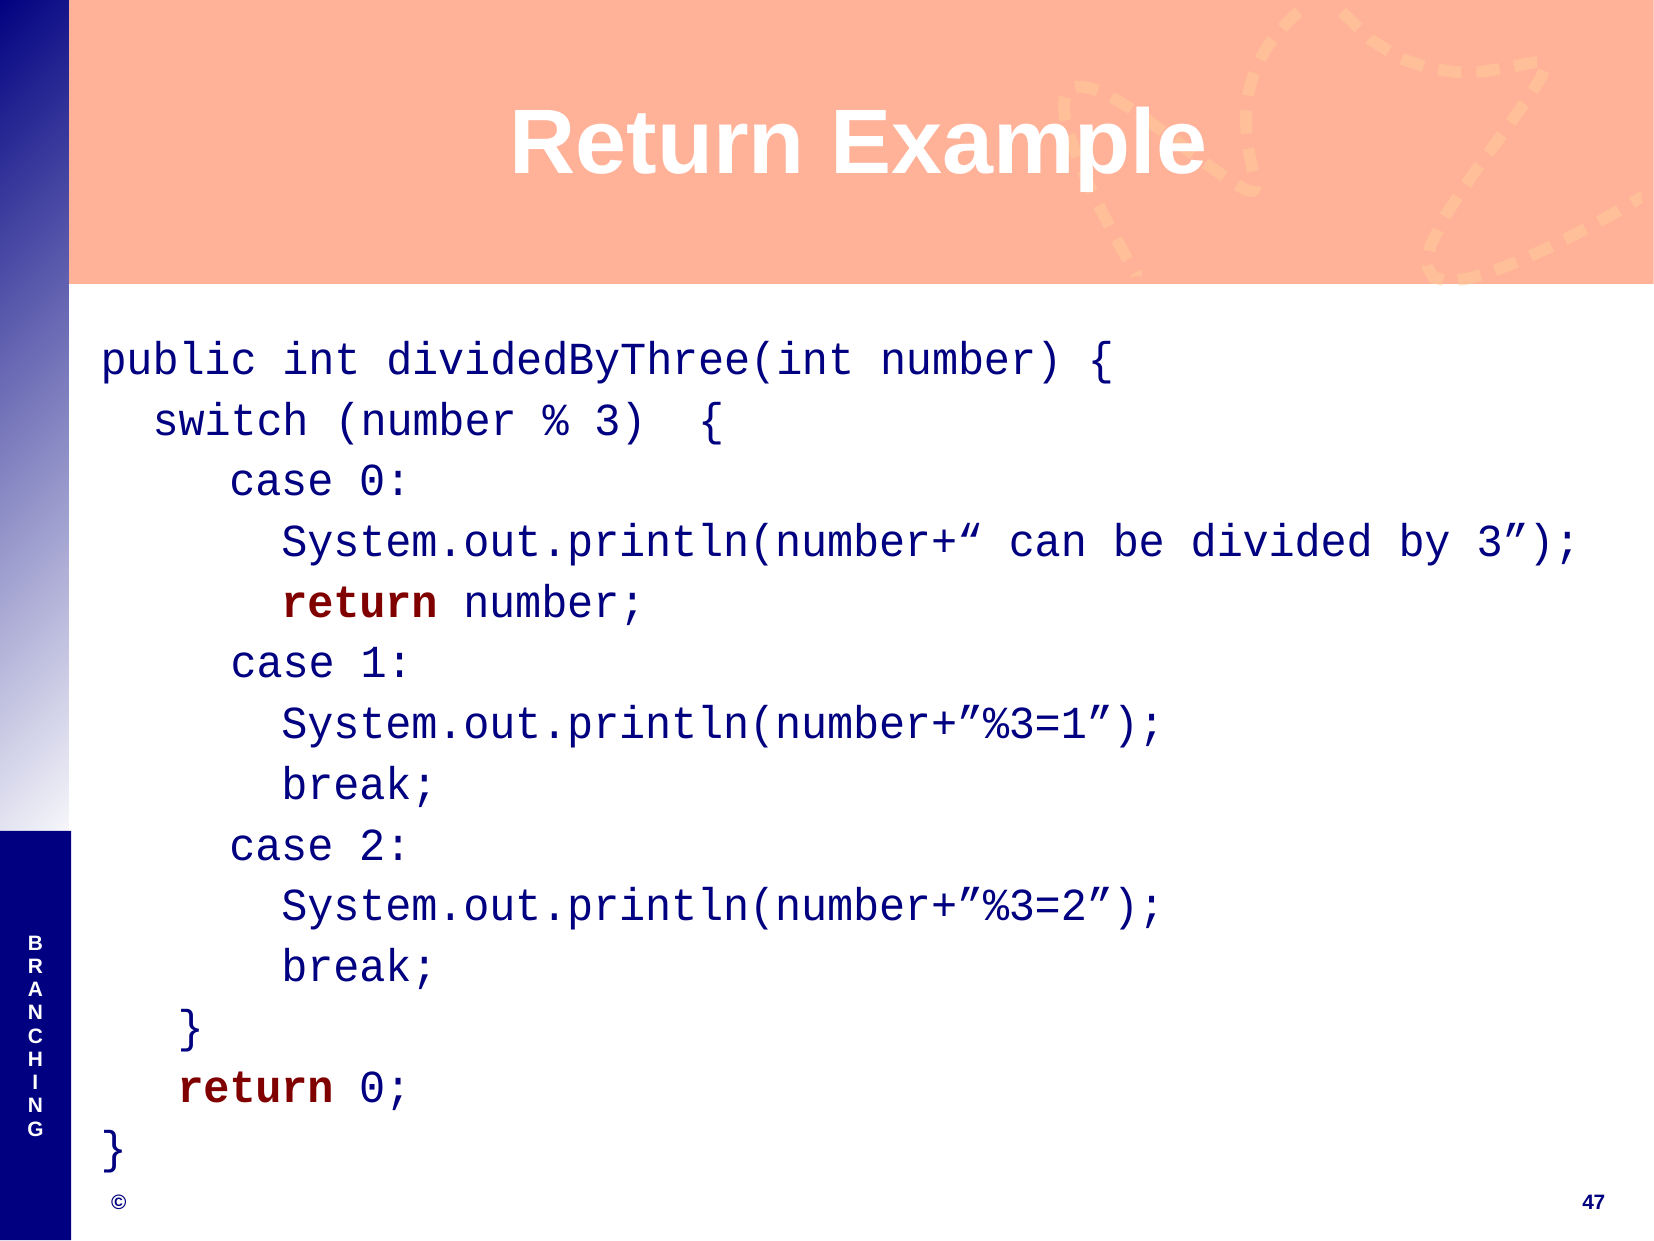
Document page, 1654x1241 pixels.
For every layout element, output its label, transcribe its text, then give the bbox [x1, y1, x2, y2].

title Return Example [101, 37, 1617, 246]
list public int dividedByThree(int number) { switch (number % 3) { case 0: System.out.println(number+“ can be divided by 3”); return number; case 1: System.out.println(number+”%3=1”); break; case 2: System.out.println(number+”%3=2”); break; } return 0; } [82, 336, 1654, 1178]
text_box B R A N C H I N G [0, 830, 71, 1241]
